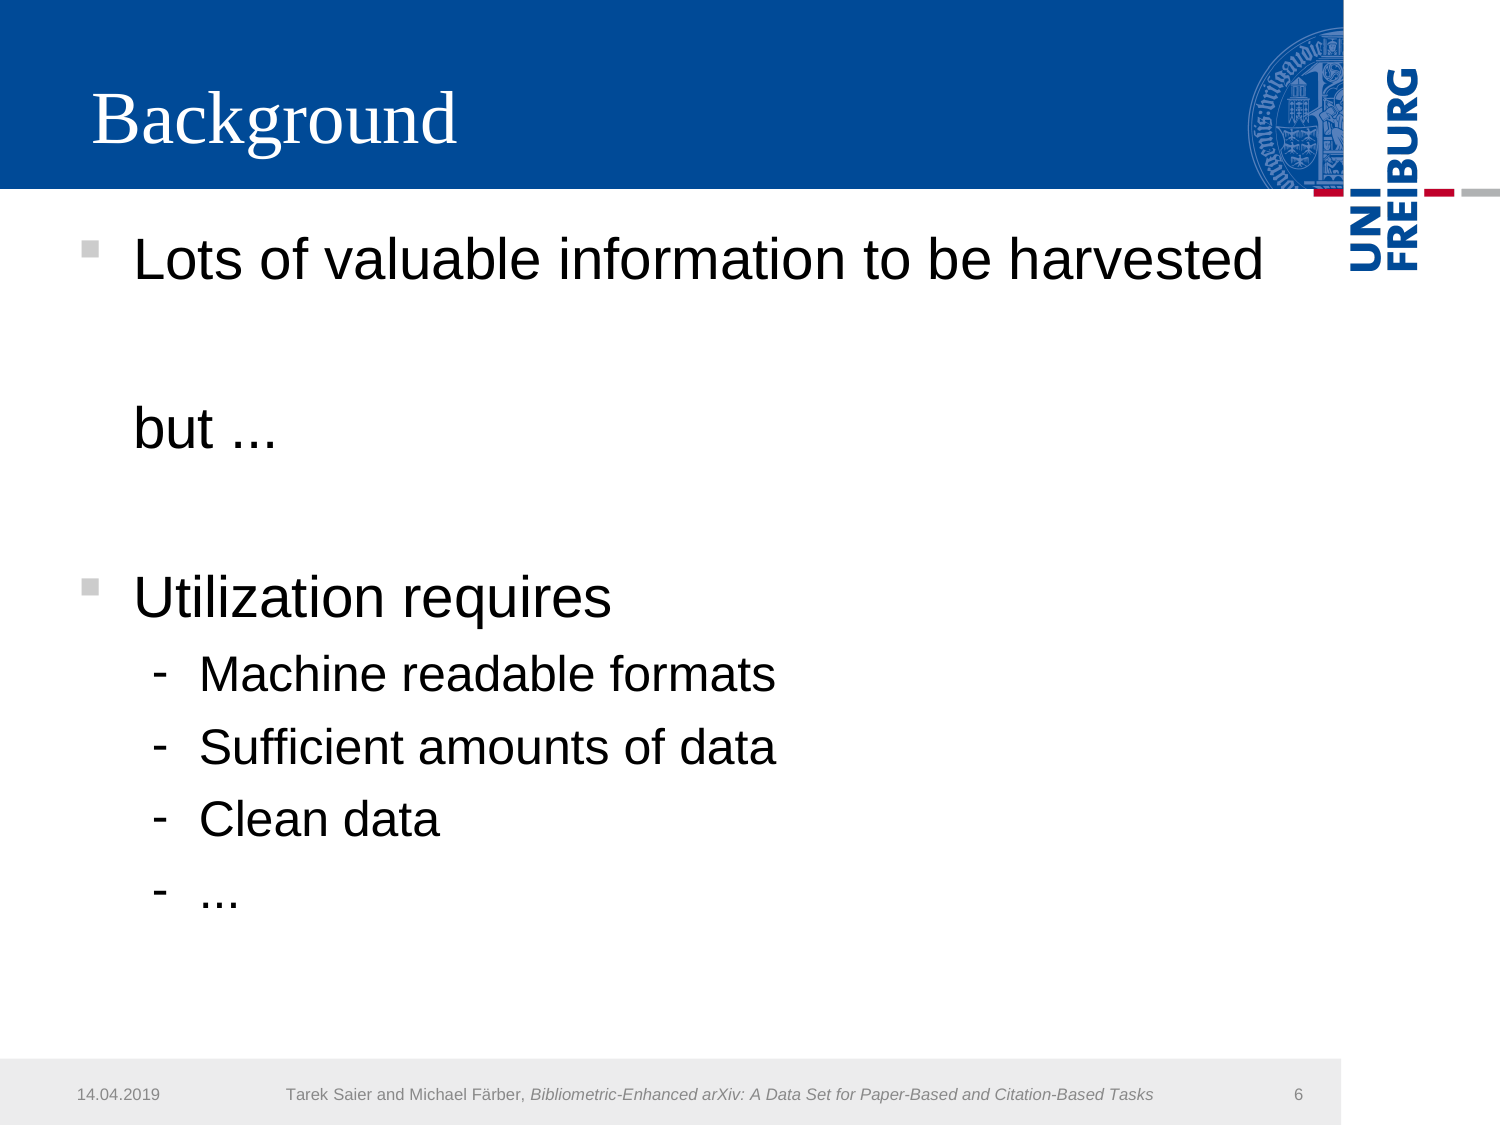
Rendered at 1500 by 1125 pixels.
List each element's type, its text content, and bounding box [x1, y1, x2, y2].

title Background [76, 49, 1235, 178]
picture [0, 0, 1500, 271]
list Lots of valuable information to be harvested but ... Utilization requires Machine readable formats Sufficient amounts of data Clean data ... [76, 221, 1341, 1009]
